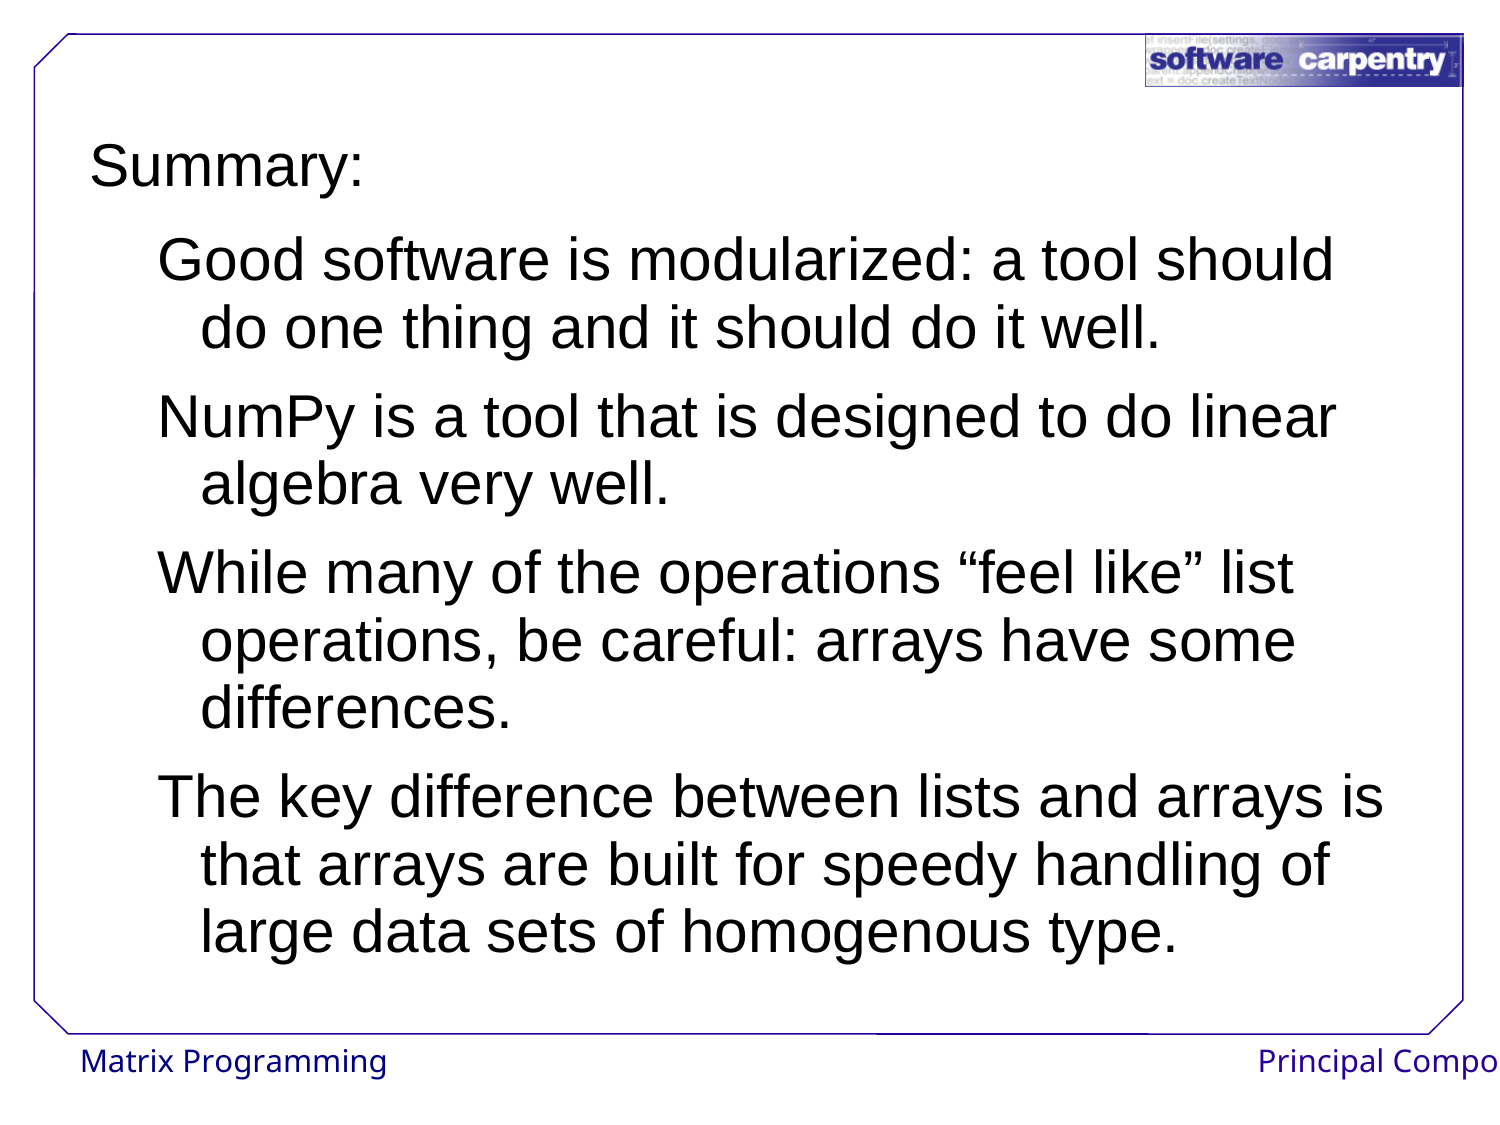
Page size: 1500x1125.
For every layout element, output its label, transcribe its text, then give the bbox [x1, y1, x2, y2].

list Summary: Good software is modularized: a tool should do one thing and it should do it well. NumPy is a tool that is designed to do linear algebra very well. While many of the operations “feel like” list operations, be careful: arrays have some differences. The key difference between lists and arrays is that arrays are built for speedy handling of large data sets of homogenous type. [75, 125, 1426, 1006]
picture [1145, 33, 1464, 87]
